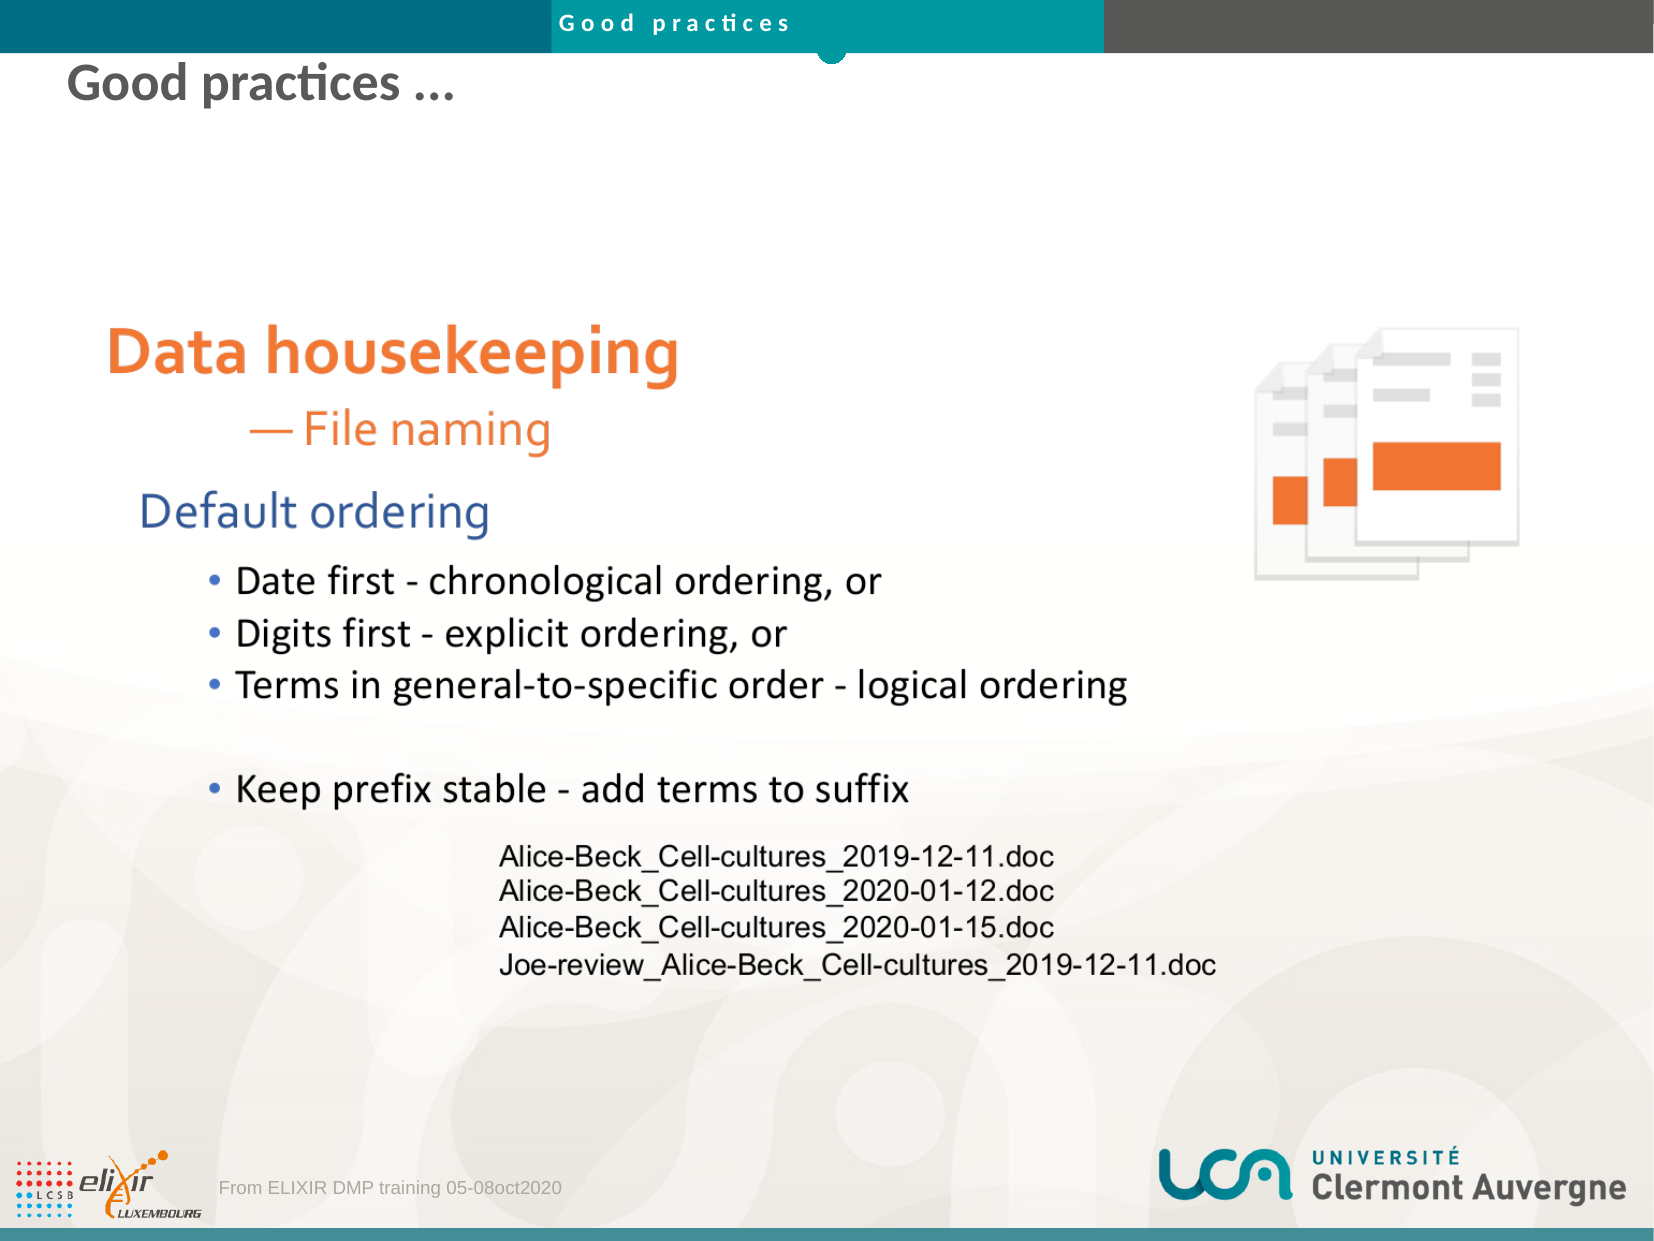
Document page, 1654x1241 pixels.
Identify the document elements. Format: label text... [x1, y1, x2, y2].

text_box [818, 55, 845, 64]
text_box [0, 0, 1654, 54]
text_box From ELIXIR DMP training 05-08oct2020 [203, 1170, 615, 1210]
text_box Good practices ... [52, 55, 977, 208]
picture [0, 54, 1654, 1241]
text_box Good practices [5, 5, 1654, 55]
